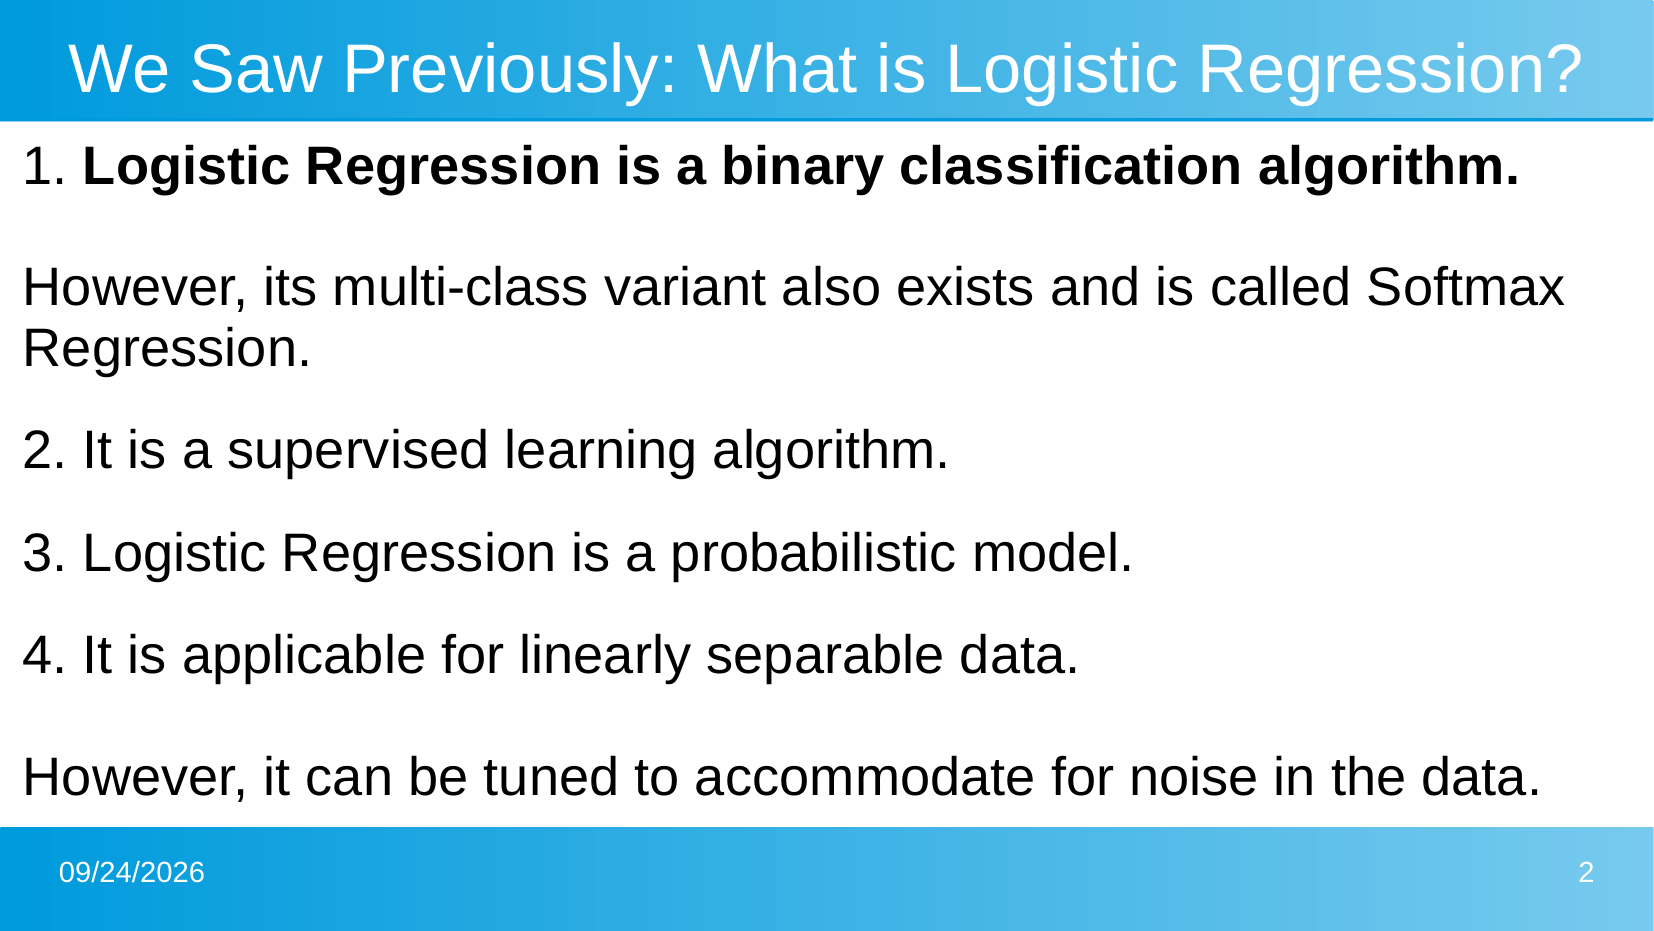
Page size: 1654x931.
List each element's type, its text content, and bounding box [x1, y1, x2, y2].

title We Saw Previously: What is Logistic Regression? [59, 29, 1595, 108]
text_box 1. Logistic Regression is a binary classification algorithm. However, its multi-class variant also exists and is called Softmax Regression. 2. It is a supervised learning algorithm. 3. Logistic Regression is a probabilistic model. 4. It is applicable for linearly separable data. However, it can be tuned to accommodate for noise in the data. [7, 128, 1651, 815]
